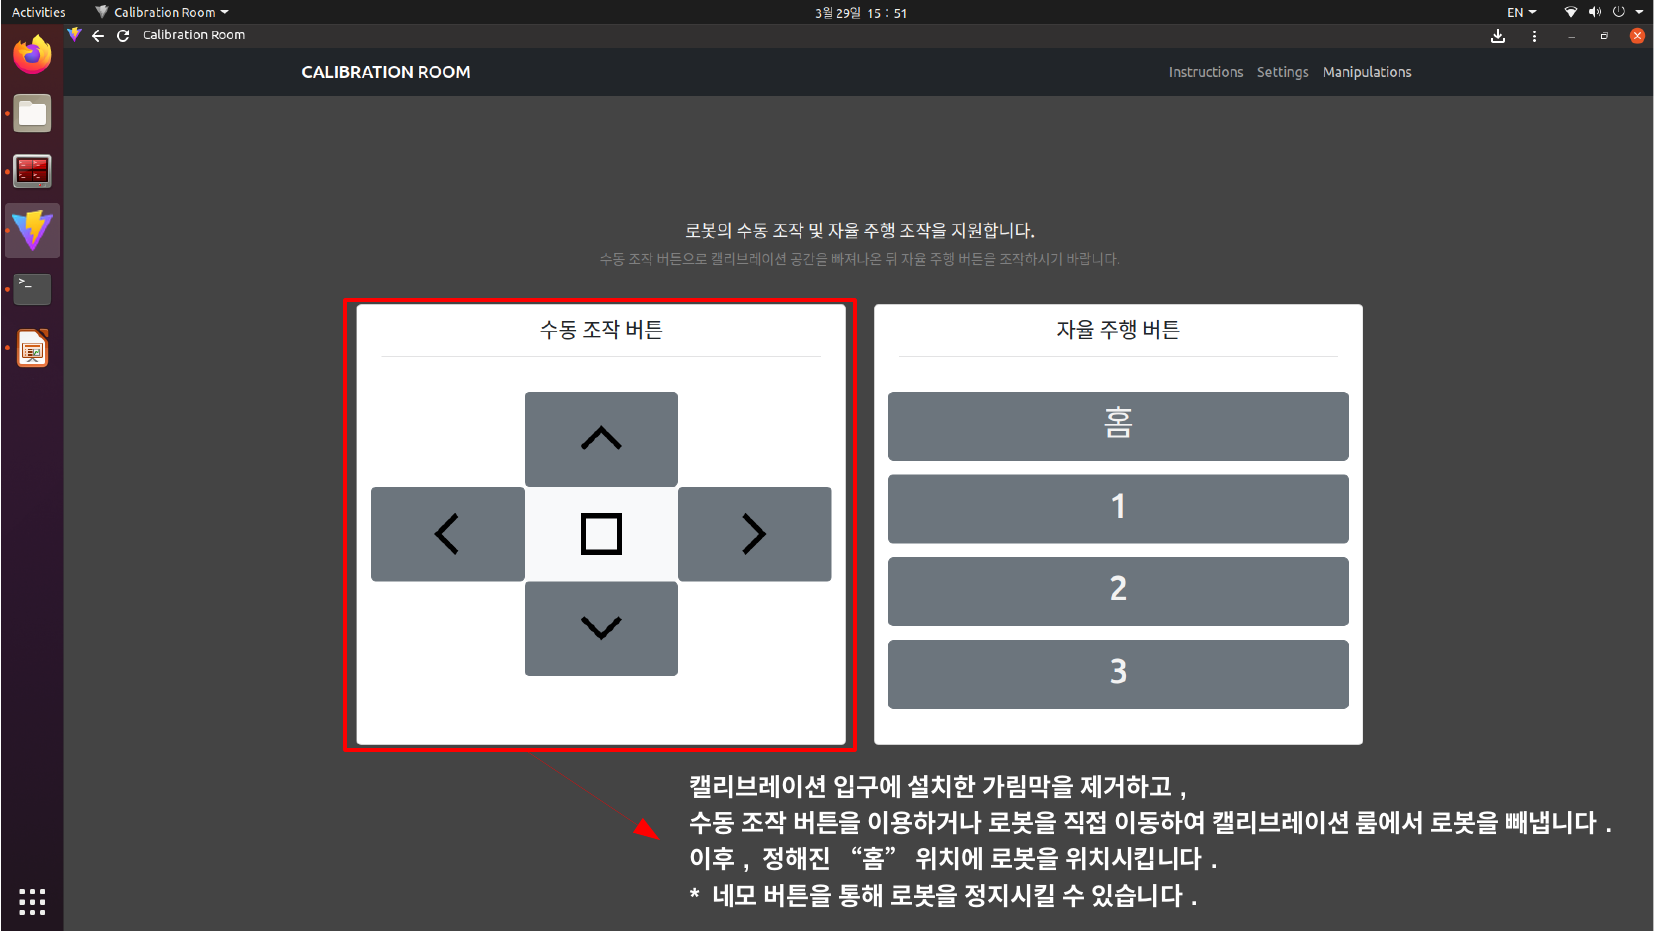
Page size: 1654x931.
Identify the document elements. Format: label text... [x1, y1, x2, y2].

picture [1, 0, 1654, 931]
text_box 캘리브레이션 입구에 설치한 가림막을 제거하고, 수동 조작 버튼을 이용하거나 로봇을 직접 이동하여 캘리브레이션 룸에서 로봇을 빼냅니다. 이후, 정해진 “홈” 위치에 로봇을 위치시킵니다. * 네모 버튼을 통해 로봇을 정지시킬 수 있습니다. [675, 765, 1576, 916]
